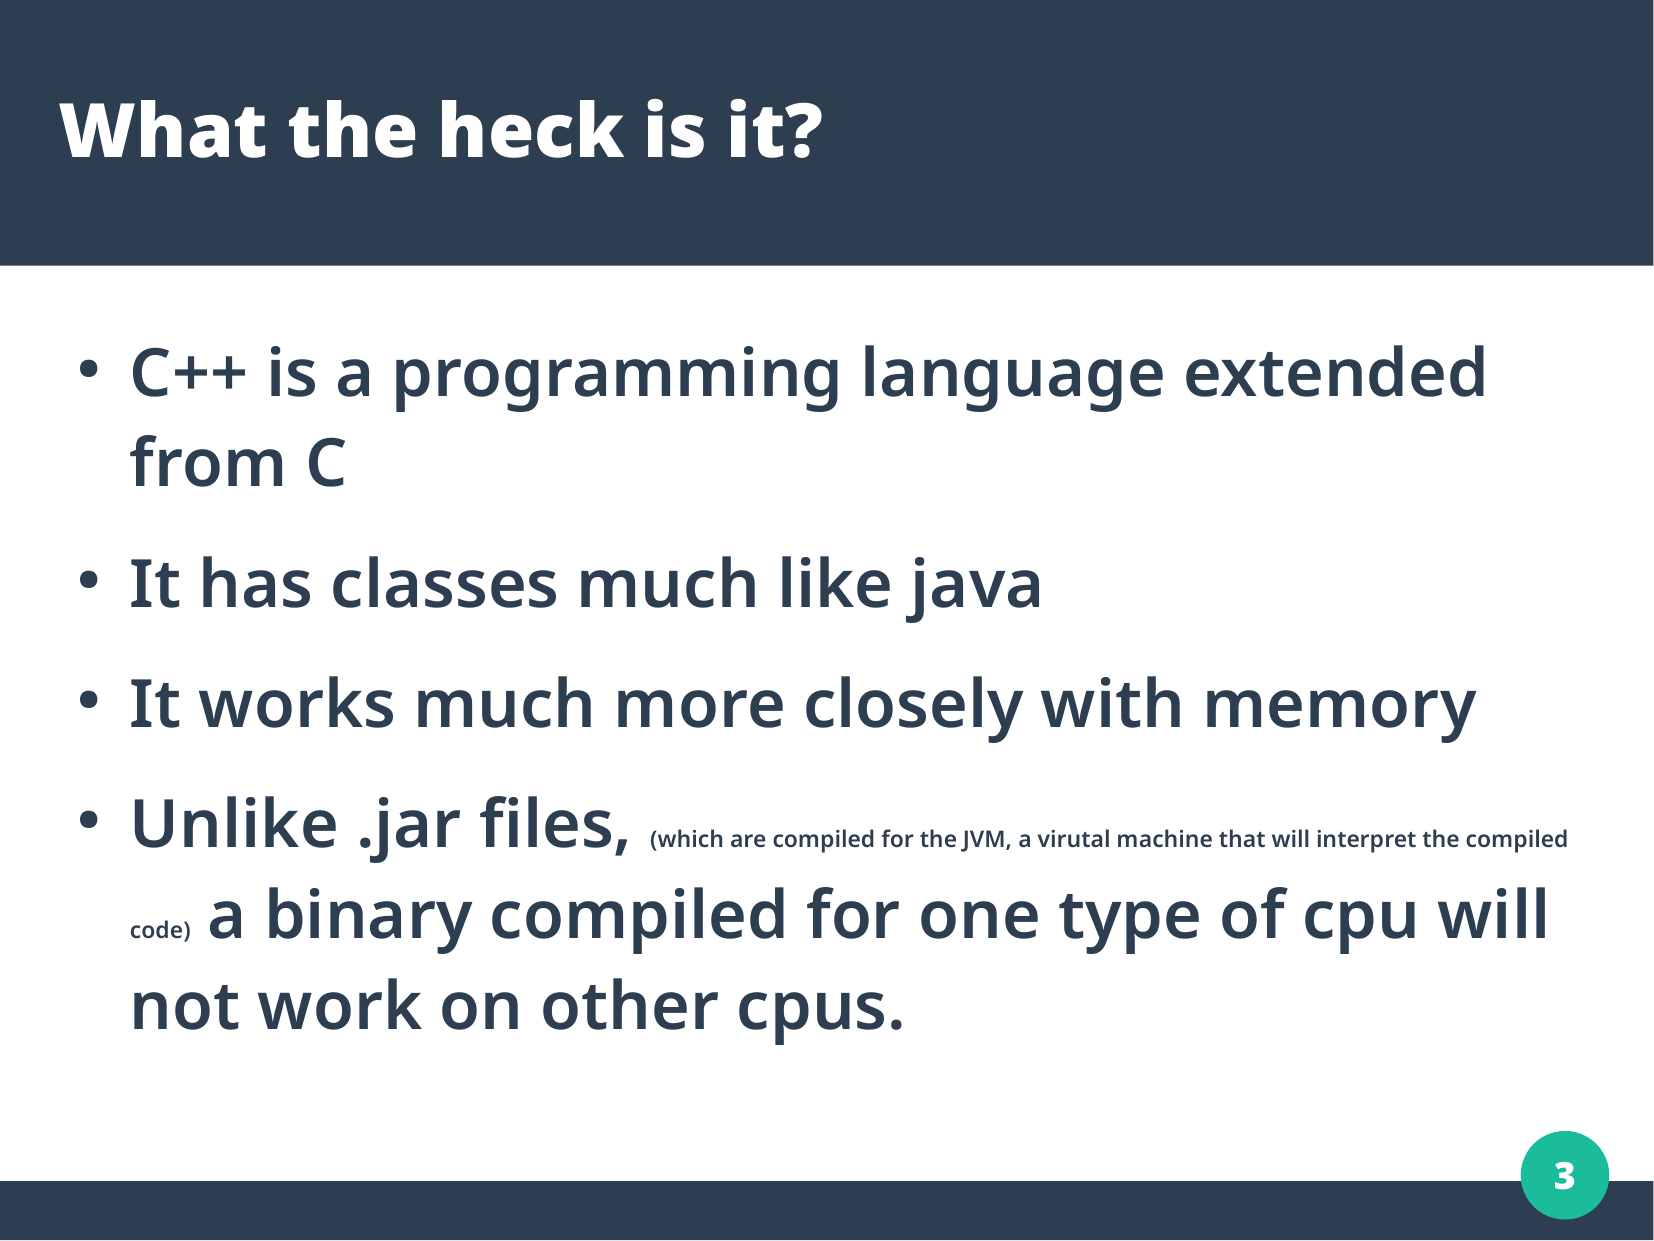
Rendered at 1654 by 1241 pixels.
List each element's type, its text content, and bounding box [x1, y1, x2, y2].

title [618, 464, 1654, 622]
title What the heck is it? [59, 49, 1595, 207]
list C++ is a programming language extended from C It has classes much like java It works much more closely with memory Unlike .jar files, (which are compiled for the JVM, a virutal machine that will interpret the compiled code) a binary compiled for one type of cpu will not work on other cpus. [59, 324, 1595, 1152]
